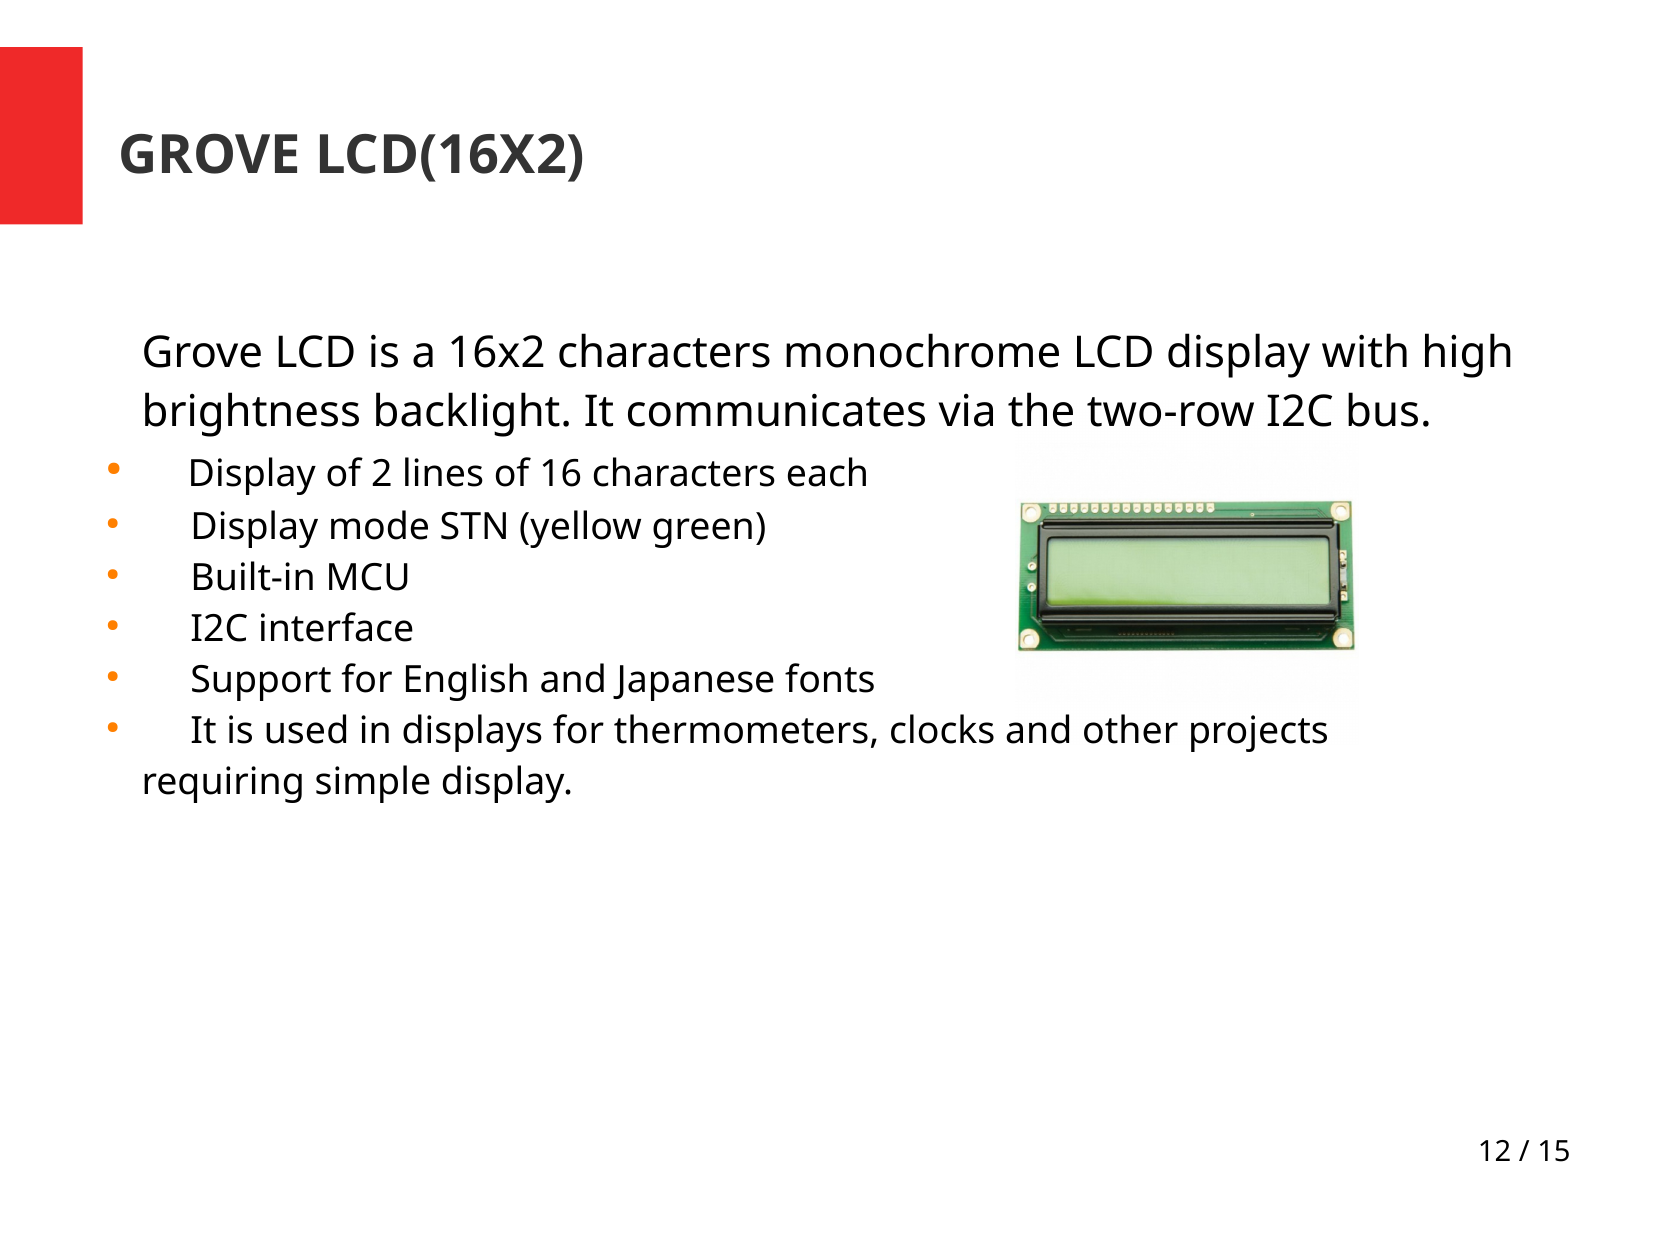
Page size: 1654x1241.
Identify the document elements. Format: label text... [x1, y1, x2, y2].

title GROVE LCD(16X2) [118, 49, 1571, 257]
subtitle Grove LCD is a 16x2 characters monochrome LCD display with high brightness backlight. It communicates via the two-row I2C bus. Display of 2 lines of 16 characters each Display mode STN (yellow green) Built-in MCU I2C interface Support for English and Japanese fonts It is used in displays for thermometers, clocks and other projects requiring simple display. [106, 237, 1524, 957]
